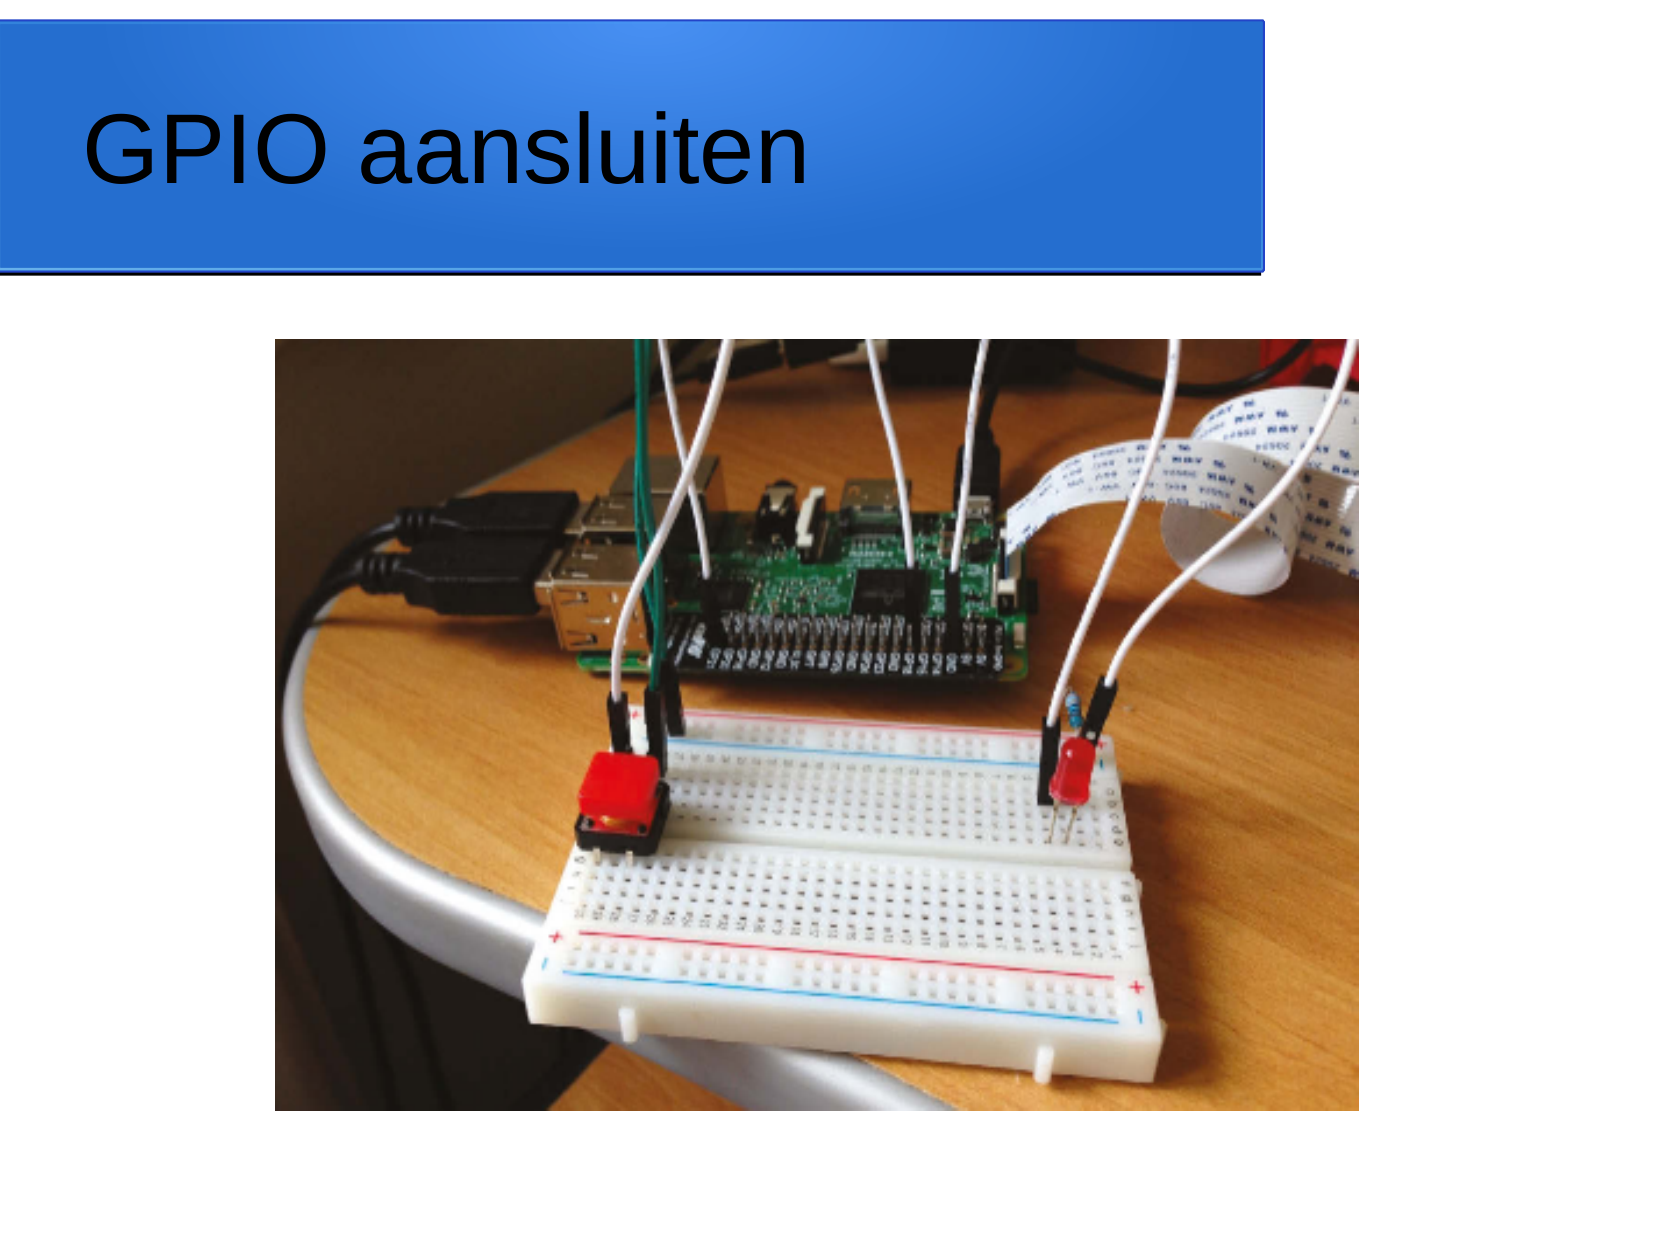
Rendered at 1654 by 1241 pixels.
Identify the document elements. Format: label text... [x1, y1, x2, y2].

picture [275, 339, 1359, 1111]
title GPIO aansluiten [82, 47, 1235, 252]
